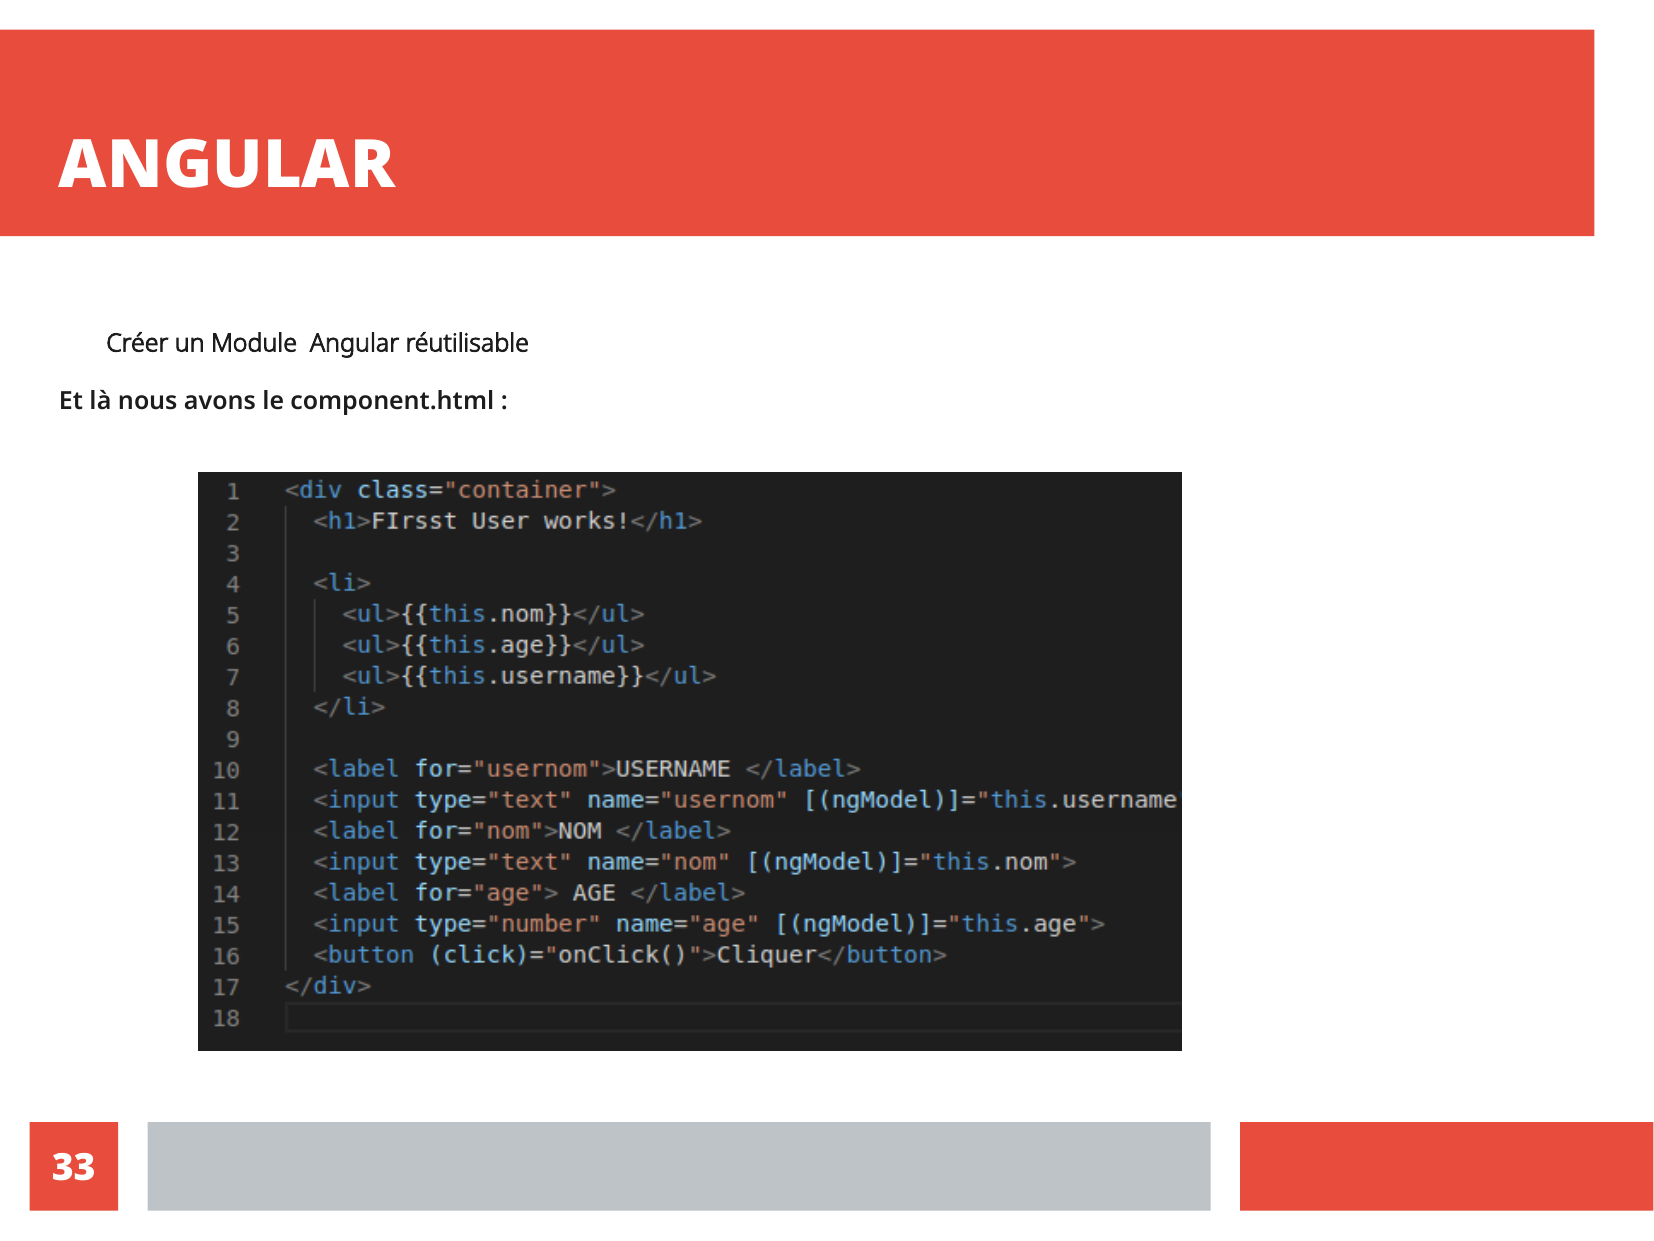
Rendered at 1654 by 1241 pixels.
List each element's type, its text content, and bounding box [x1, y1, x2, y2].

list Créer un Module Angular réutilisable Et là nous avons le component.html : [59, 324, 1565, 1093]
picture [198, 472, 1182, 1051]
title ANGULAR [59, 59, 1595, 207]
